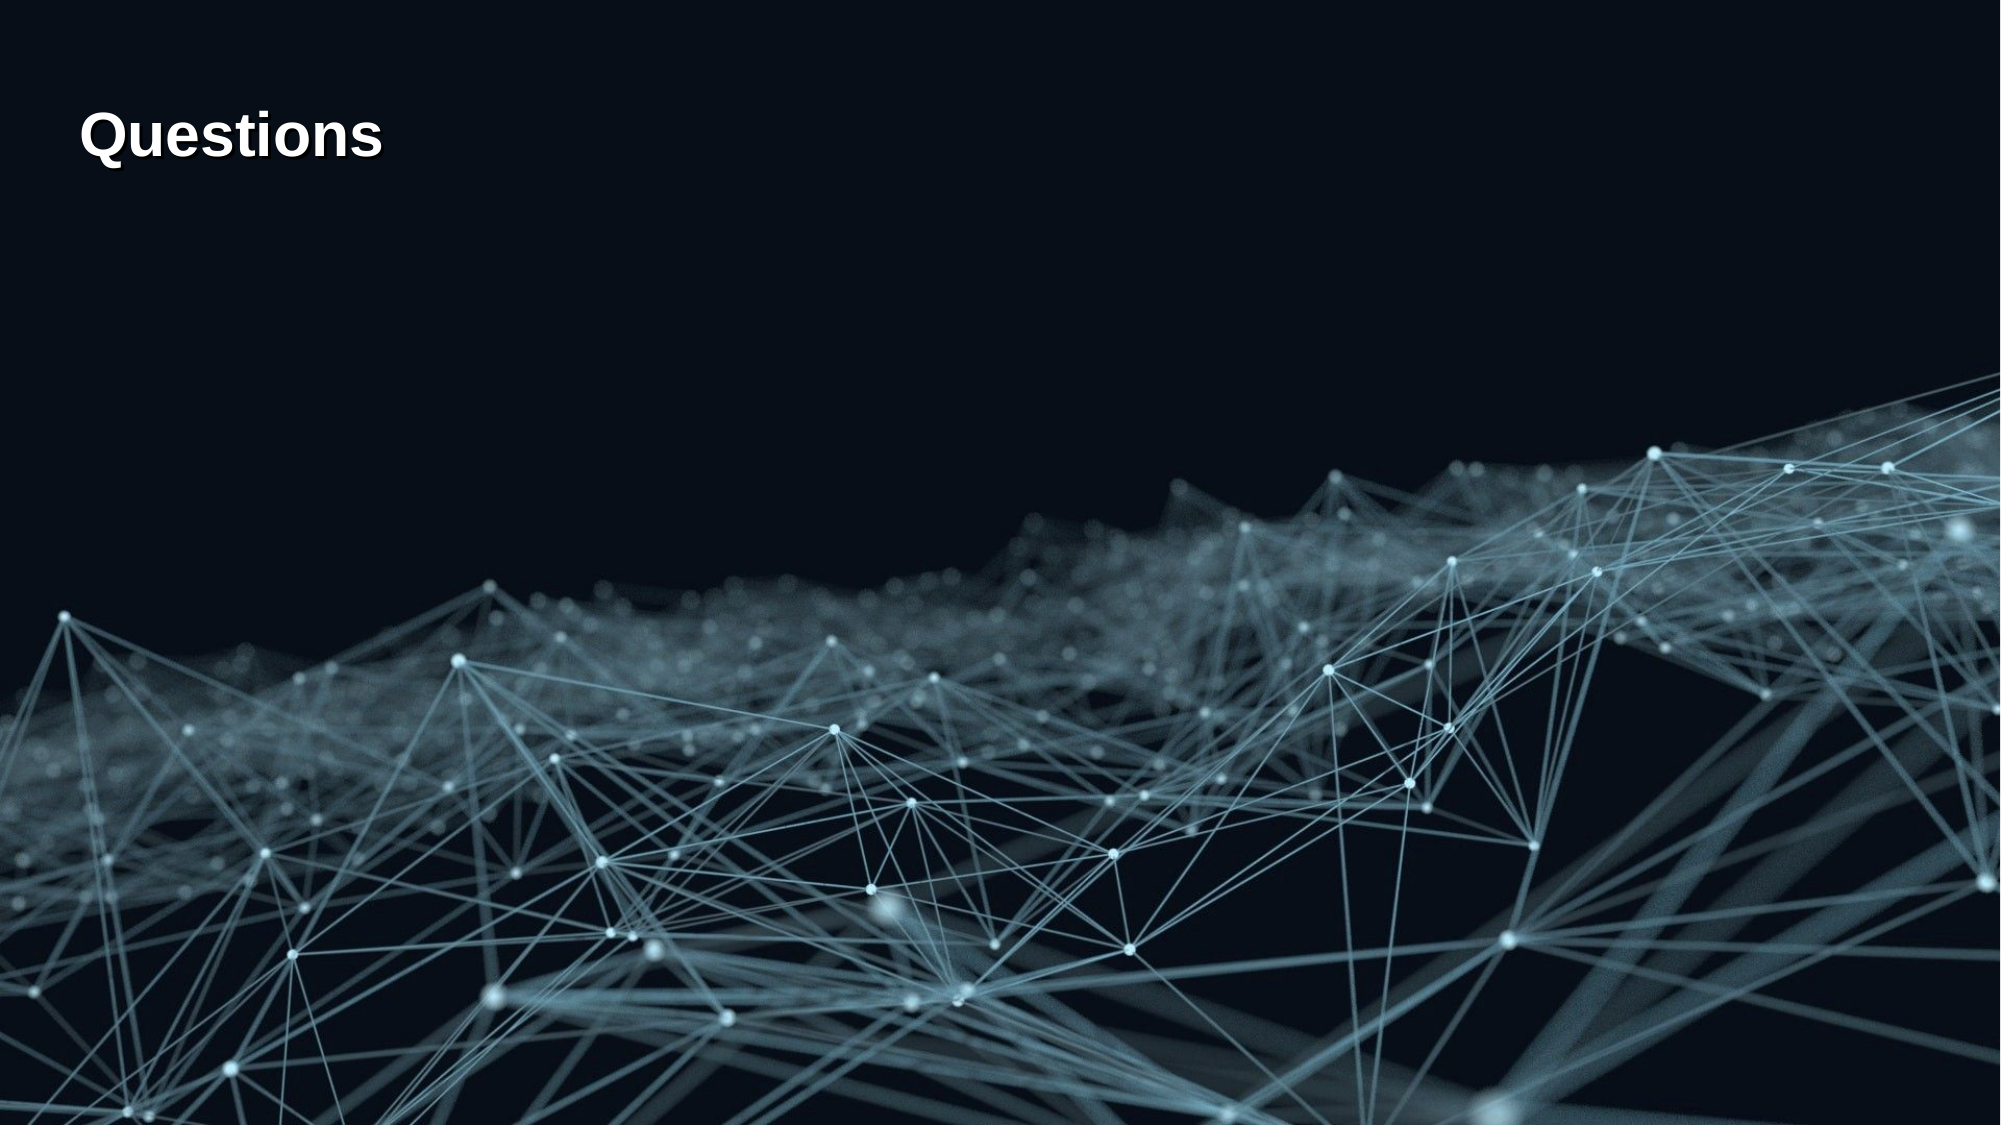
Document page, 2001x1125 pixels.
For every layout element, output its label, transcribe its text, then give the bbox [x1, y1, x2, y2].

text_box Questions [64, 92, 1004, 178]
picture [0, 0, 2001, 1125]
